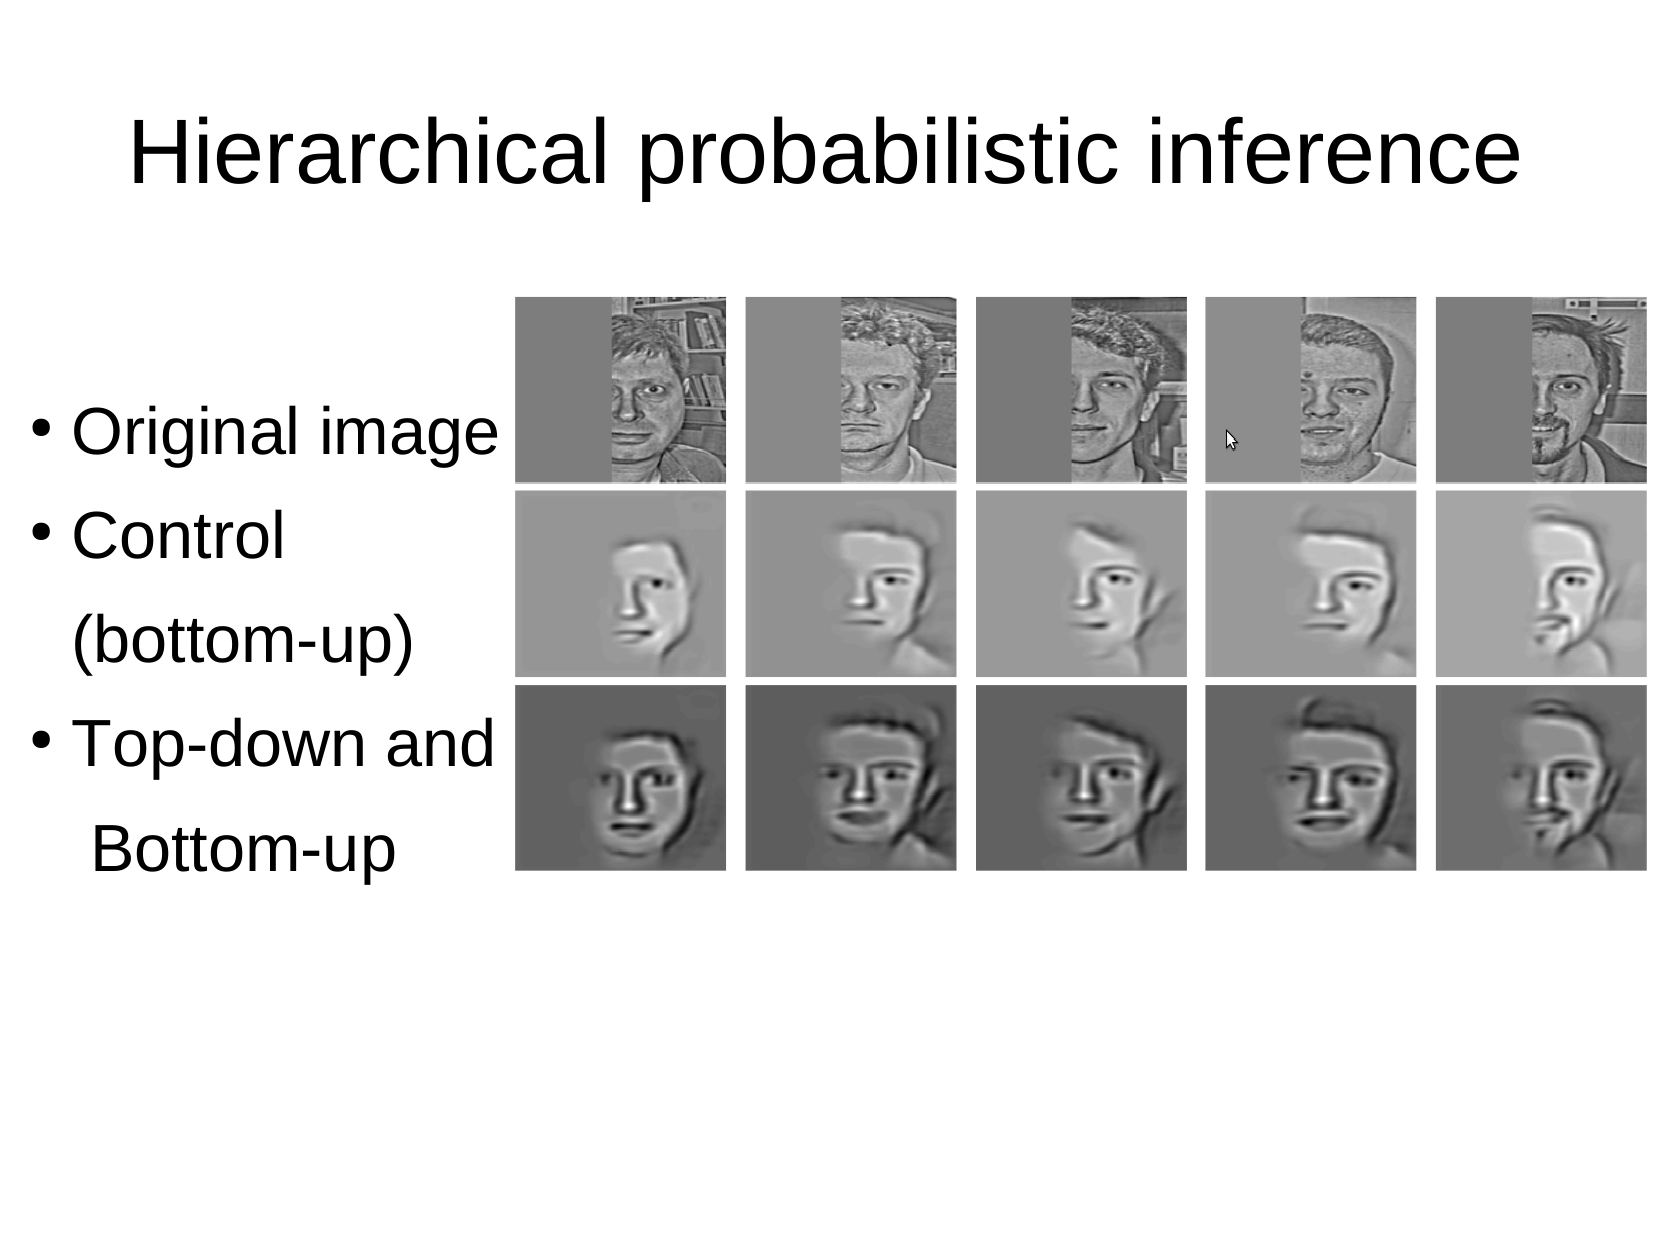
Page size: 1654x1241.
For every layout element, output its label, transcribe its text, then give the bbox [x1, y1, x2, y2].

list Original image Control (bottom-up) Top-down and Bottom-up [29, 390, 1485, 1110]
picture [506, 265, 1654, 896]
title Hierarchical probabilistic inference [82, 49, 1571, 257]
